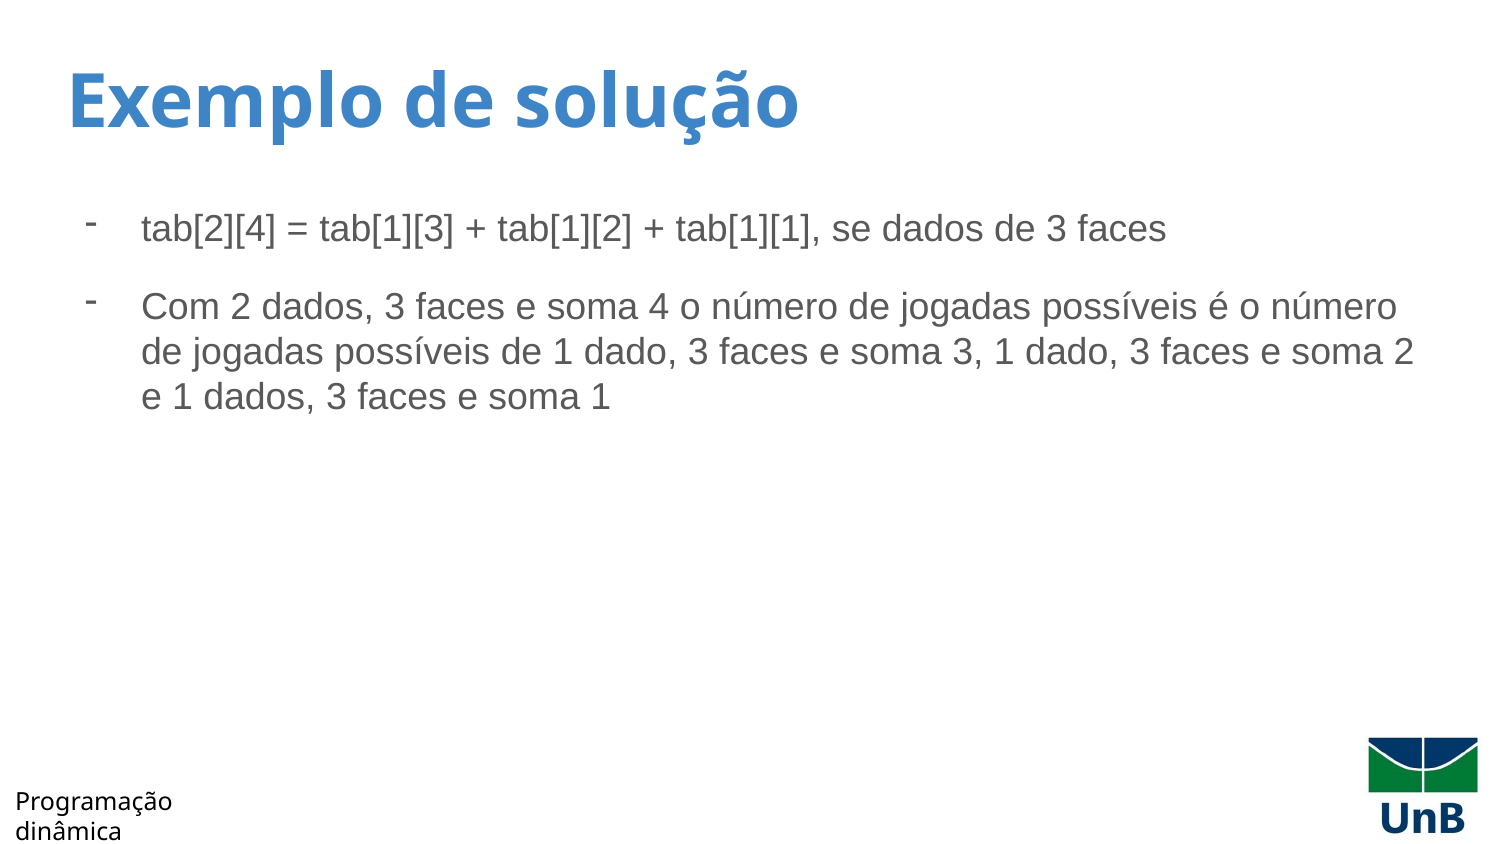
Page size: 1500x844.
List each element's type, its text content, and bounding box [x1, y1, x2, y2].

title Exemplo de solução [51, 37, 1449, 157]
text_box Programação dinâmica [0, 792, 290, 840]
list tab[2][4] = tab[1][3] + tab[1][2] + tab[1][1], se dados de 3 faces Com 2 dados, 3 faces e soma 4 o número de jogadas possíveis é o número de jogadas possíveis de 1 dado, 3 faces e soma 3, 1 dado, 3 faces e soma 2 e 1 dados, 3 faces e soma 1 [51, 189, 1449, 736]
picture [1350, 735, 1495, 840]
